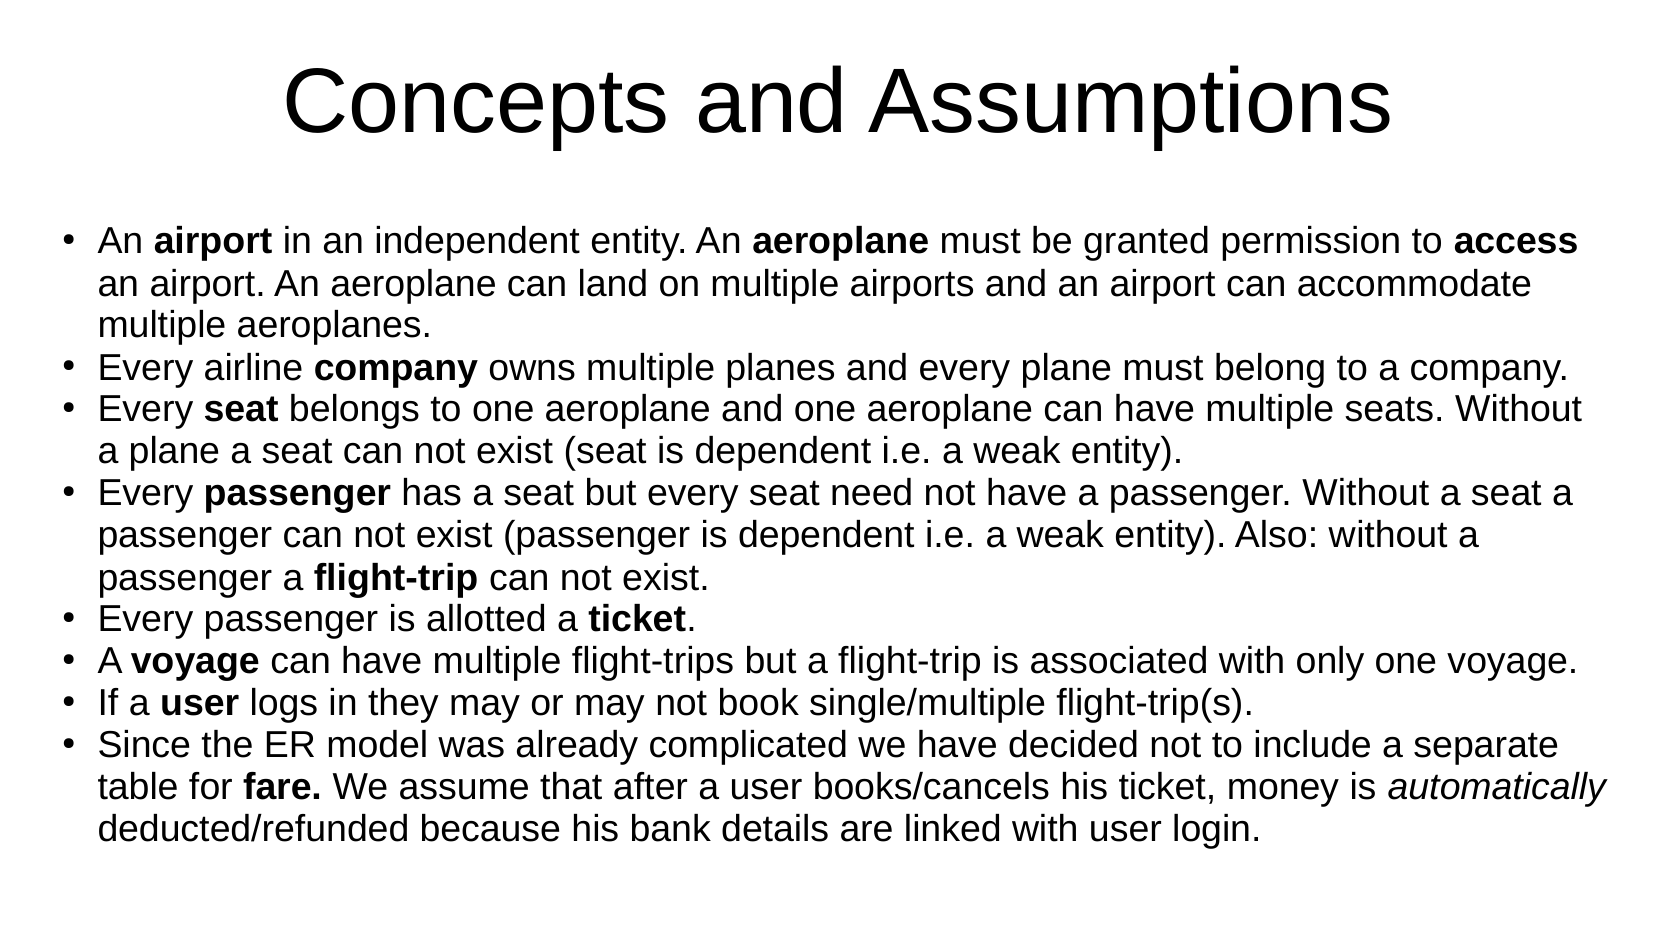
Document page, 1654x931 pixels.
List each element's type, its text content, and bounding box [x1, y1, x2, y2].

title Concepts and Assumptions [94, 23, 1583, 179]
text_box An airport in an independent entity. An aeroplane must be granted permission to access an airport. An aeroplane can land on multiple airports and an airport can accommodate multiple aeroplanes. Every airline company owns multiple planes and every plane must belong to a company. Every seat belongs to one aeroplane and one aeroplane can have multiple seats. Without a plane a seat can not exist (seat is dependent i.e. a weak entity). Every passenger has a seat but every seat need not have a passenger. Without a seat a passenger can not exist (passenger is dependent i.e. a weak entity). Also: without a passenger a flight-trip can not exist. Every passenger is allotted a ticket. A voyage can have multiple flight-trips but a flight-trip is associated with only one voyage. If a user logs in they may or may not book single/multiple flight-trip(s). Since the ER model was already complicated we have decided not to include a separate table for fare. We assume that after a user books/cancels his ticket, money is automatically deducted/refunded because his bank details are linked with user login. [47, 212, 1625, 875]
